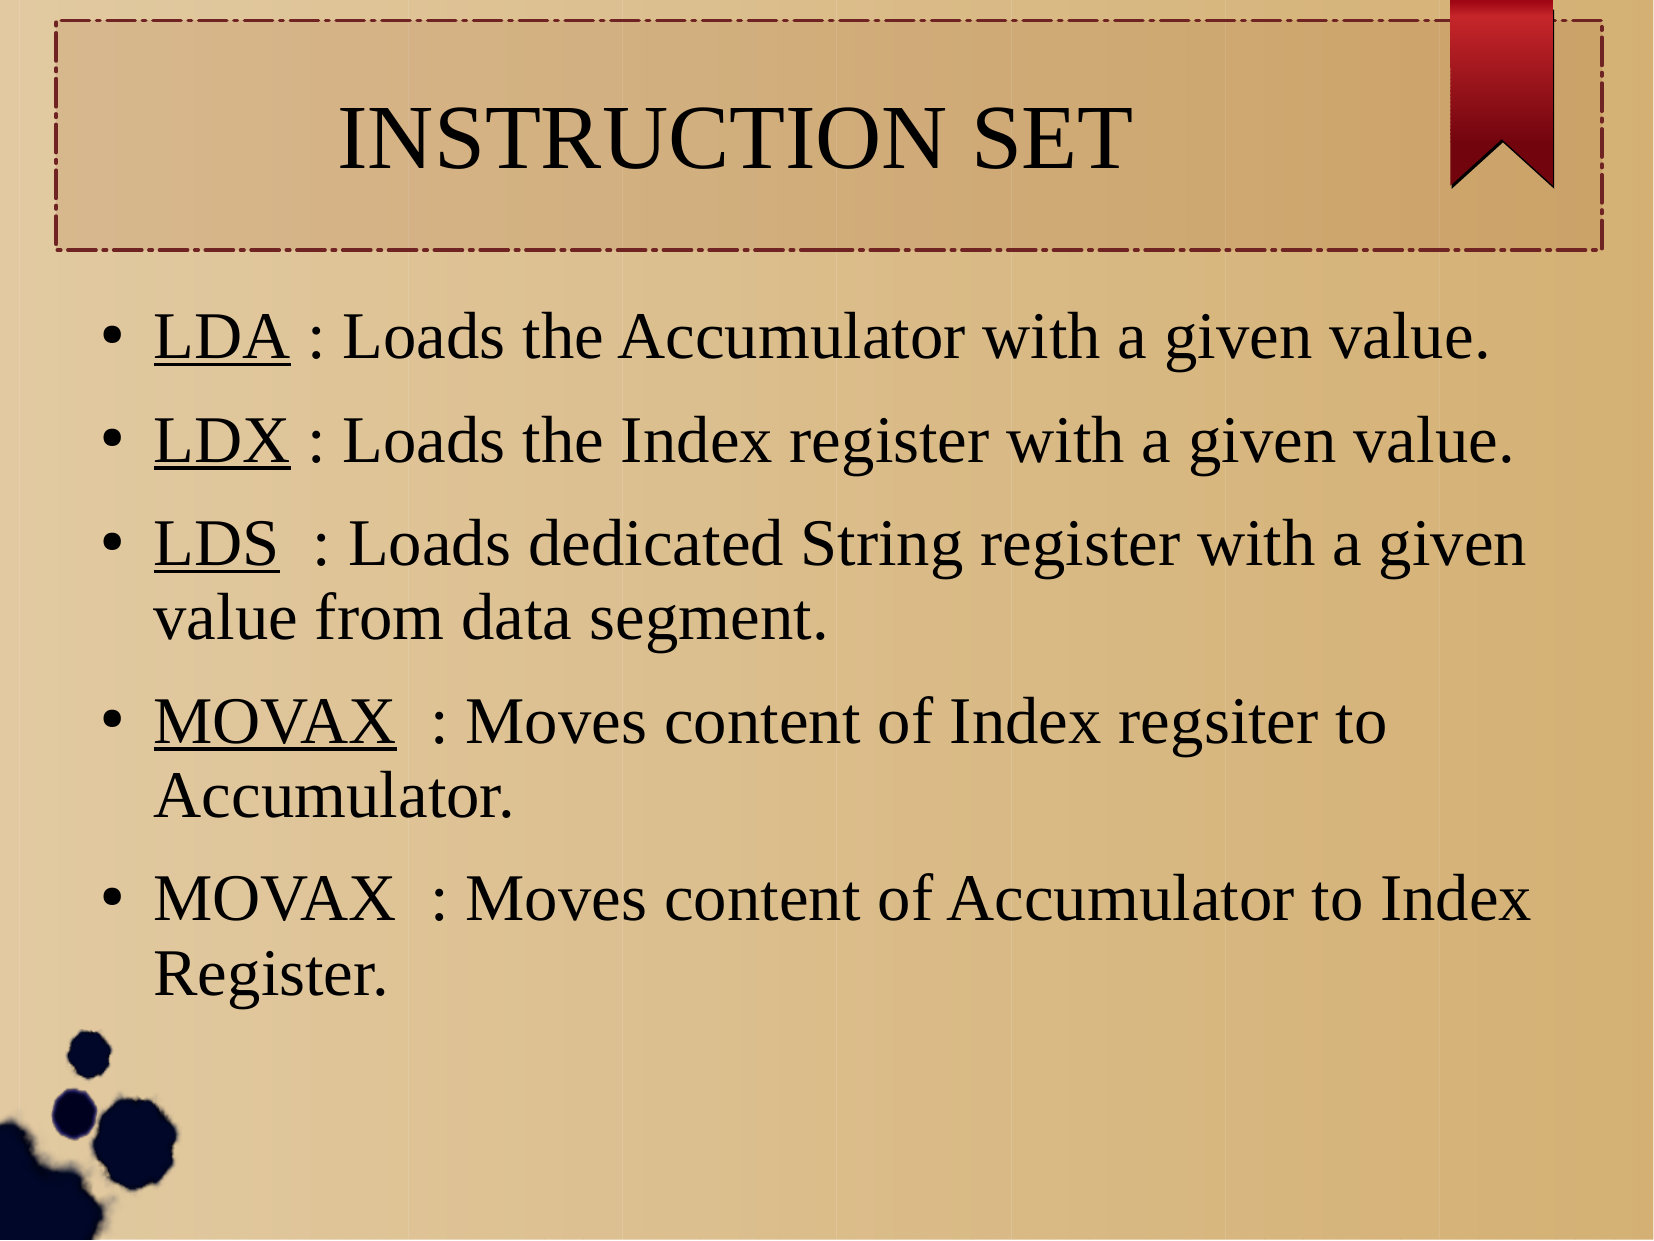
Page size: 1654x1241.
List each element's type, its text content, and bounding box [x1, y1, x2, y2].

list LDA : Loads the Accumulator with a given value. LDX : Loads the Index register with a given value. LDS : Loads dedicated String register with a given value from data segment. MOVAX : Moves content of Index regsiter to Accumulator. MOVAX : Moves content of Accumulator to Index Register. [82, 299, 1571, 1019]
title INSTRUCTION SET [82, 47, 1412, 229]
